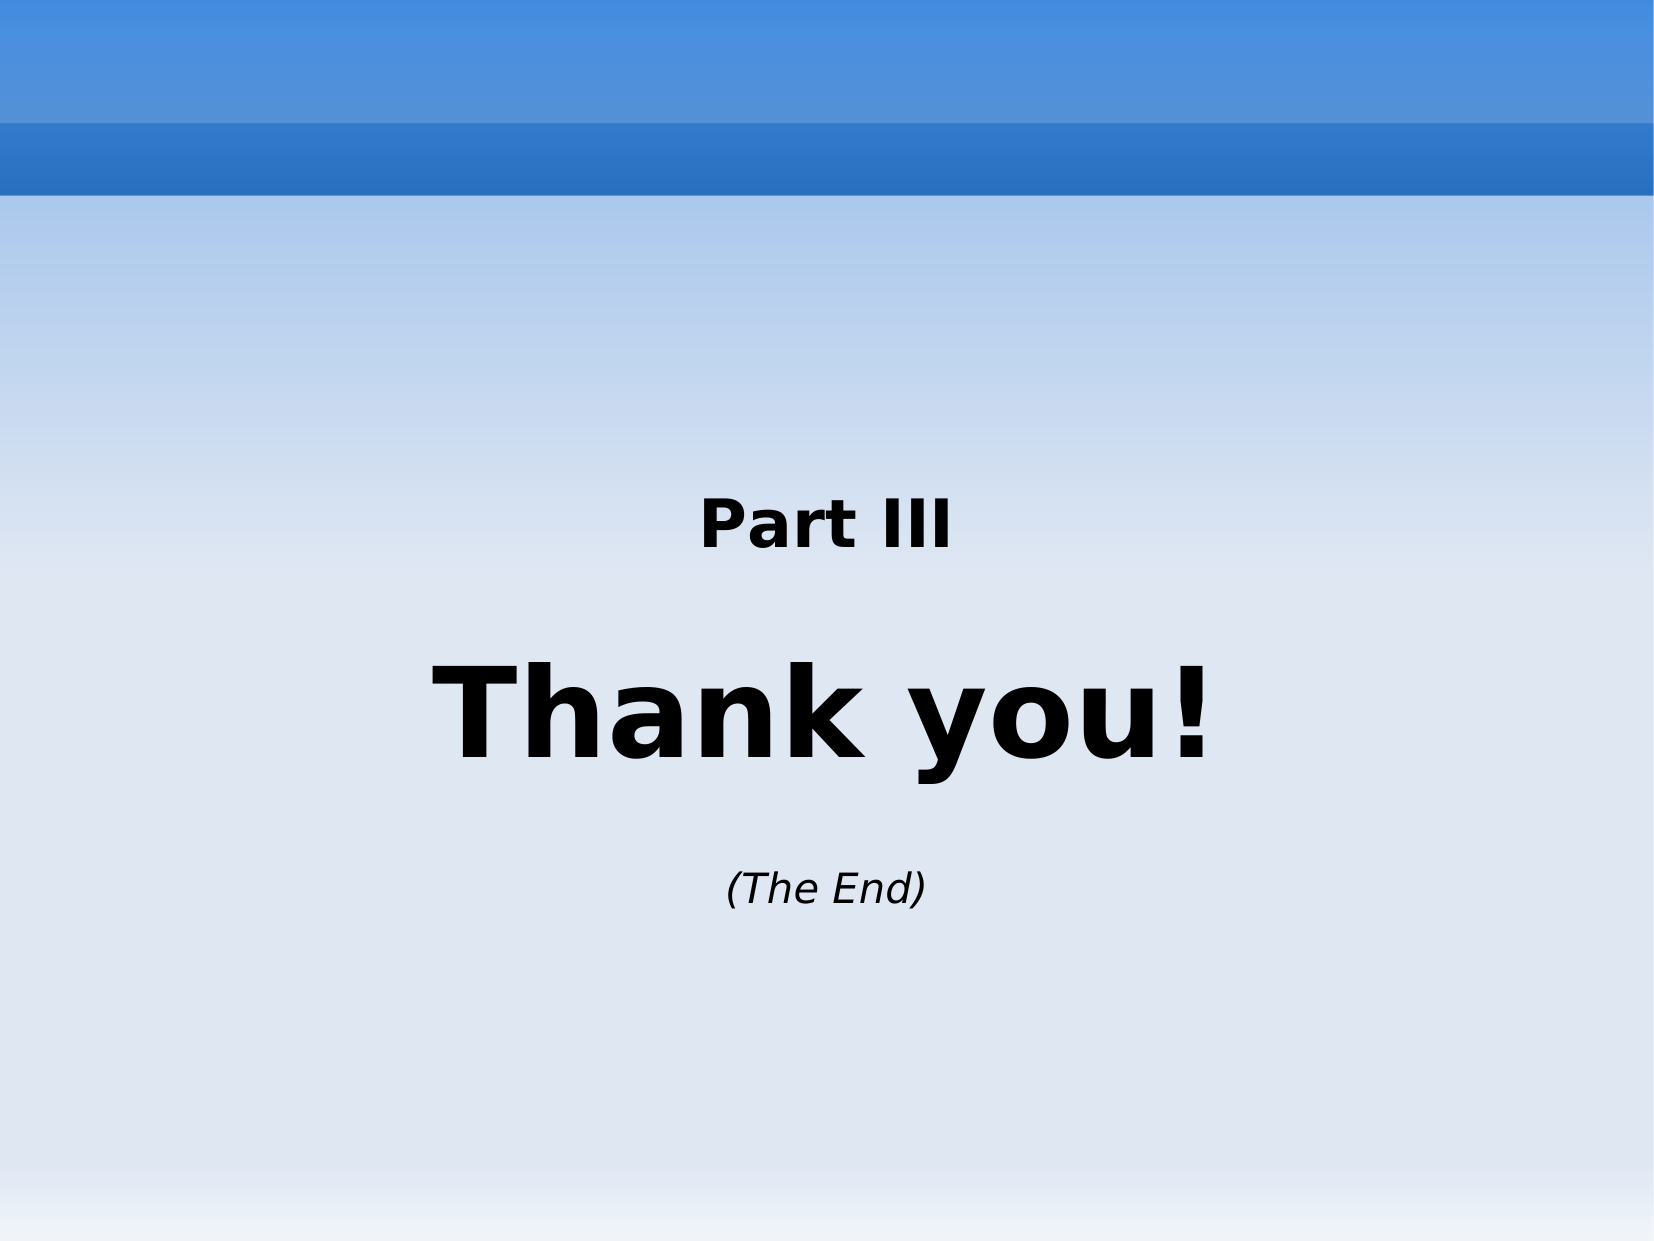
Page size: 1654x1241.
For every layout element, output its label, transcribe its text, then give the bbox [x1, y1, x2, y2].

picture [0, 0, 1654, 1241]
subtitle Part III Thank you! (The End) [82, 297, 1571, 1102]
